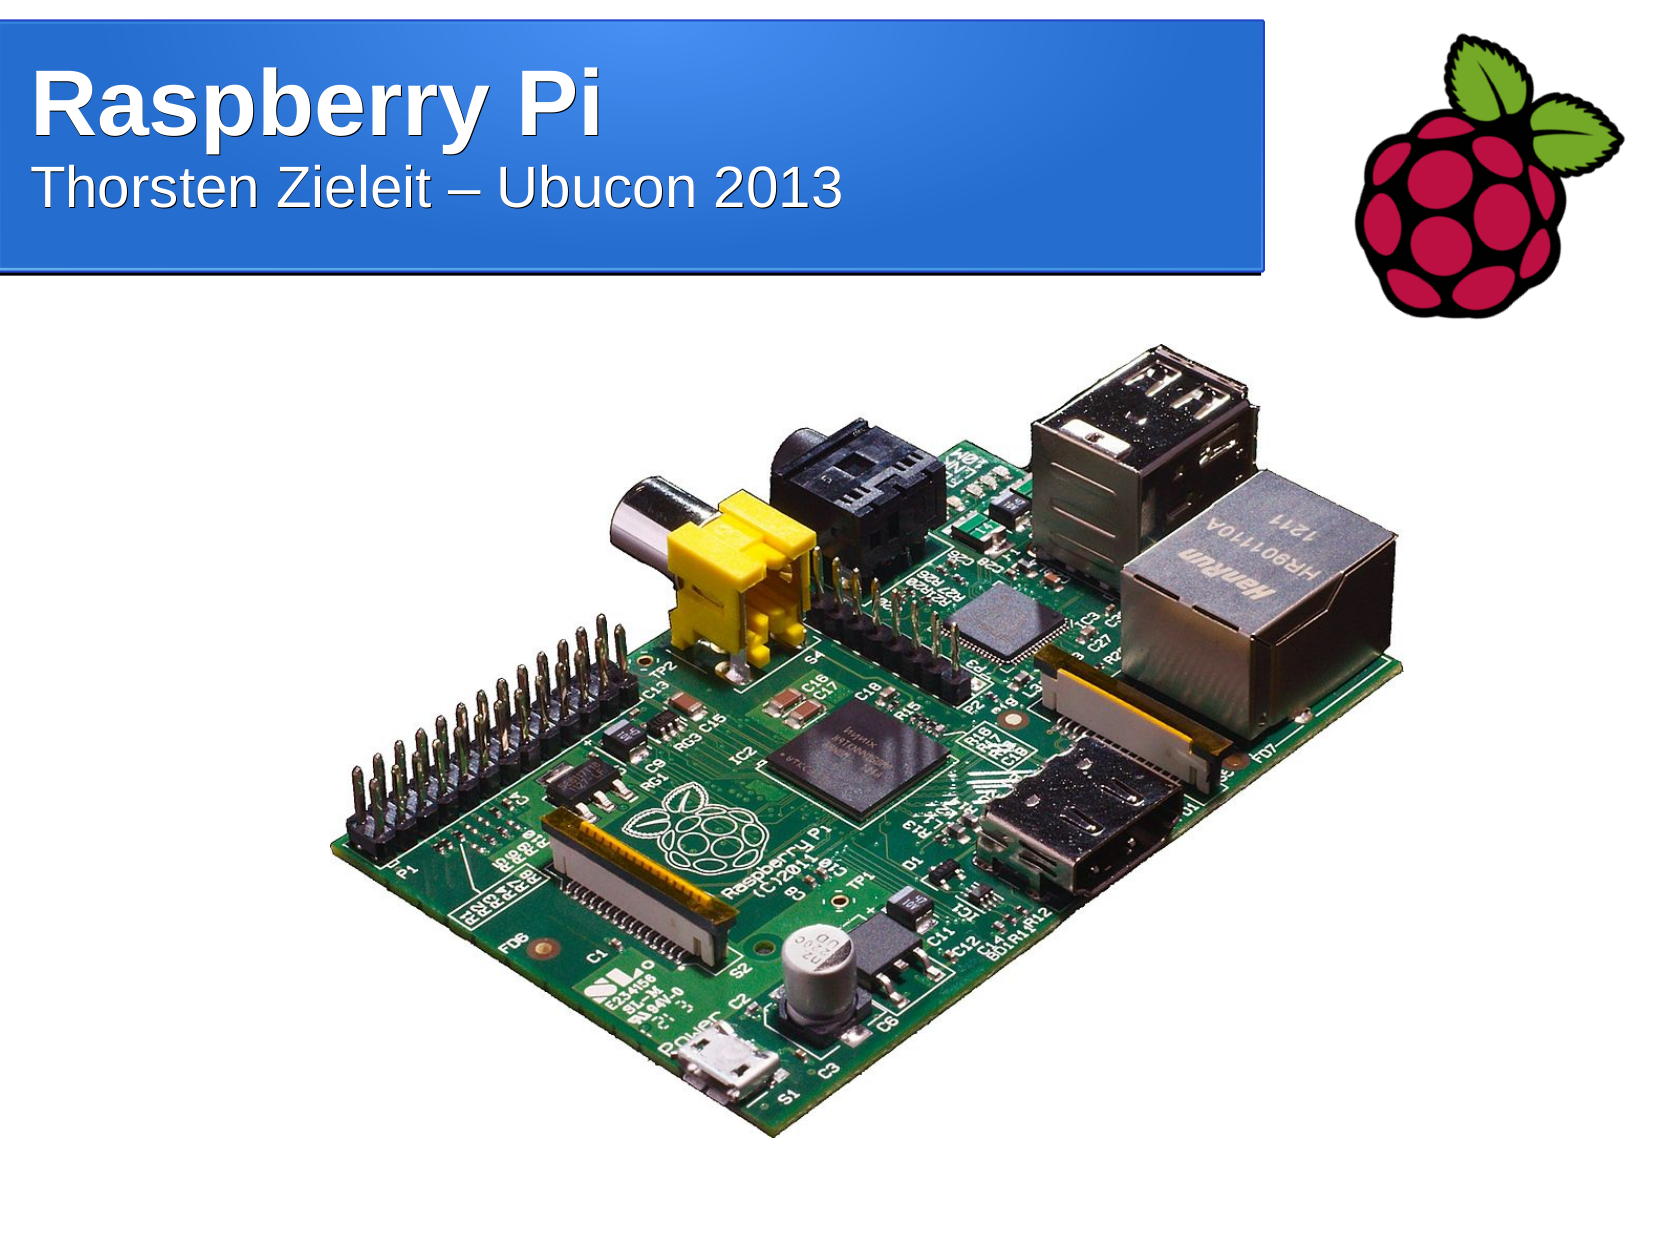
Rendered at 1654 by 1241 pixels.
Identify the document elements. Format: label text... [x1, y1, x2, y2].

title Raspberry Pi Thorsten Zieleit – Ubucon 2013 [30, 50, 1432, 221]
picture [1305, 15, 1642, 370]
picture [330, 344, 1404, 1138]
